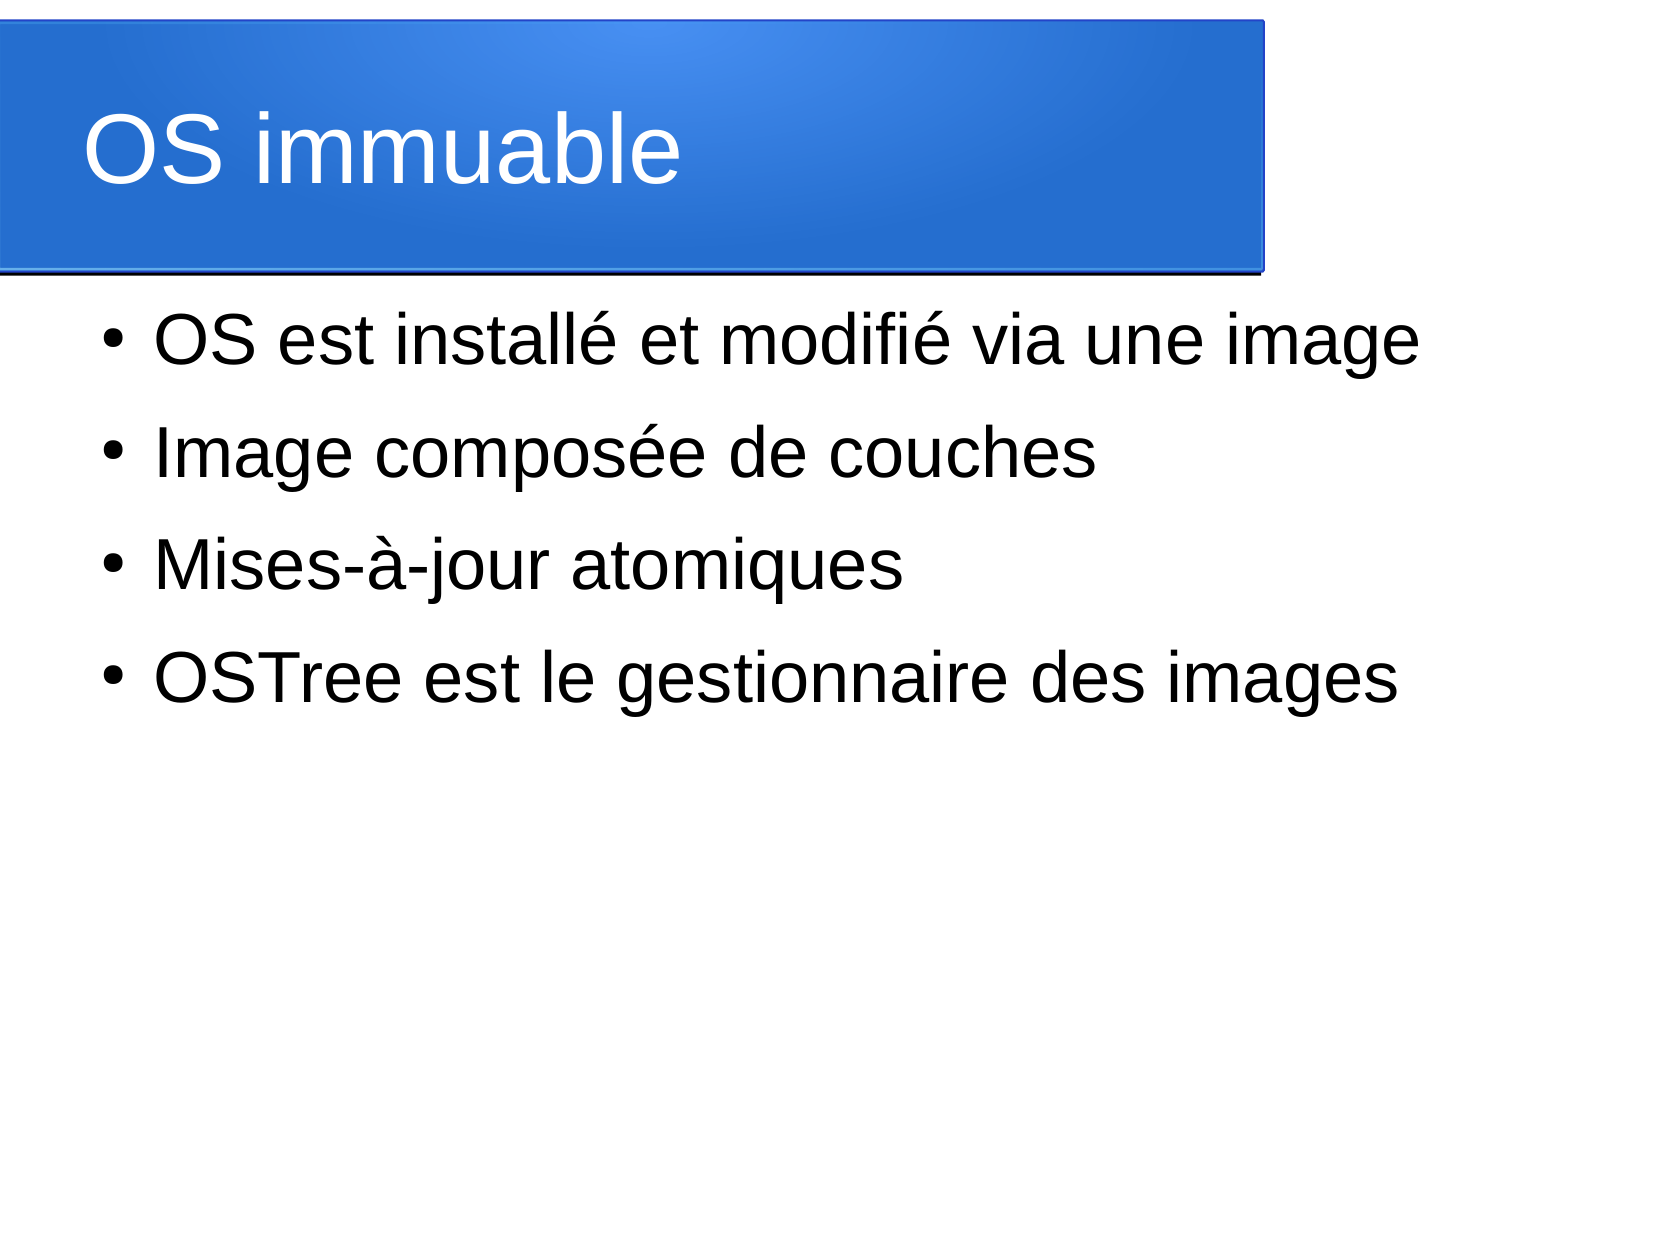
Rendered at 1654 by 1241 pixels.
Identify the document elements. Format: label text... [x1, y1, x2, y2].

title OS immuable [82, 47, 1235, 252]
list OS est installé et modifié via une image Image composée de couches Mises-à-jour atomiques OSTree est le gestionnaire des images [82, 299, 1571, 1019]
